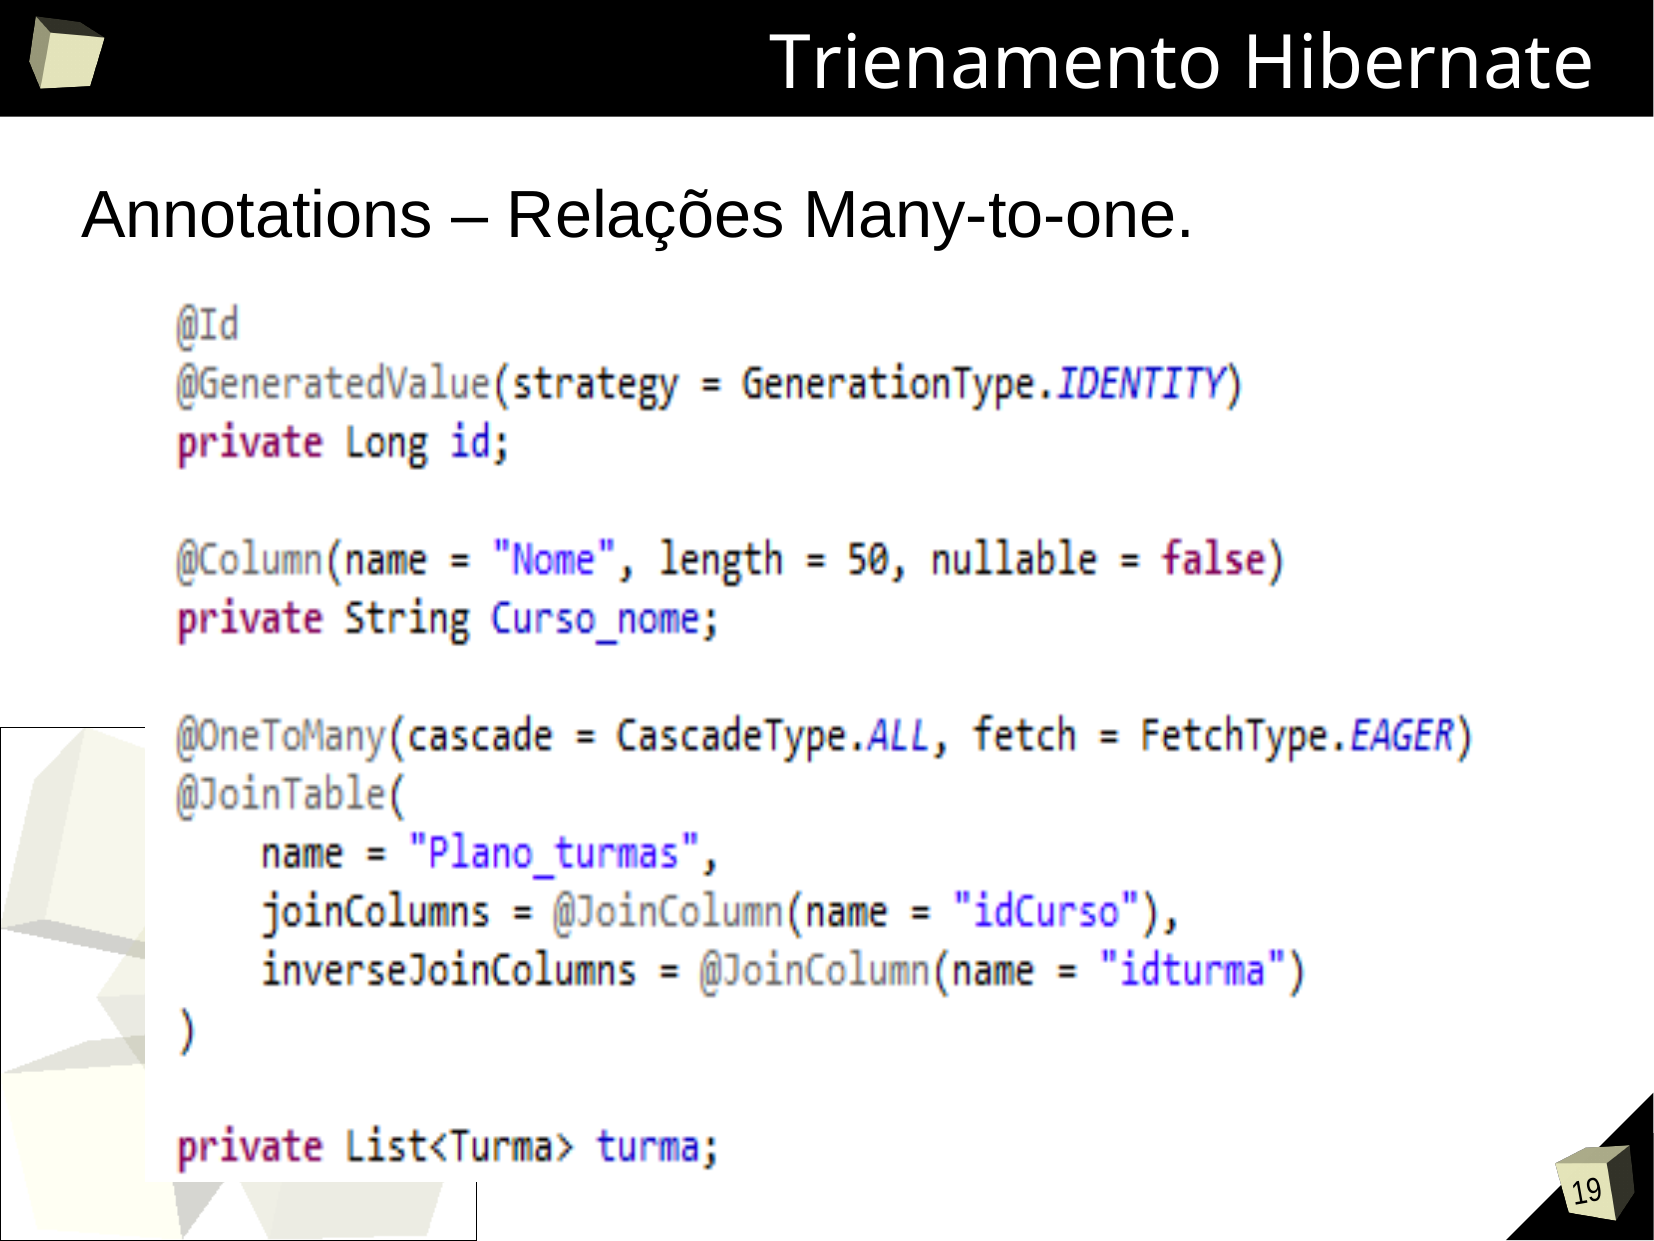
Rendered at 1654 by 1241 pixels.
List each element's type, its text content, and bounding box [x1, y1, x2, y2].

picture [145, 294, 1506, 1182]
picture [1, 728, 476, 1240]
list Annotations – Relações Many-to-one. [44, 177, 1611, 1214]
title Trienamento Hibernate [118, 0, 1595, 119]
